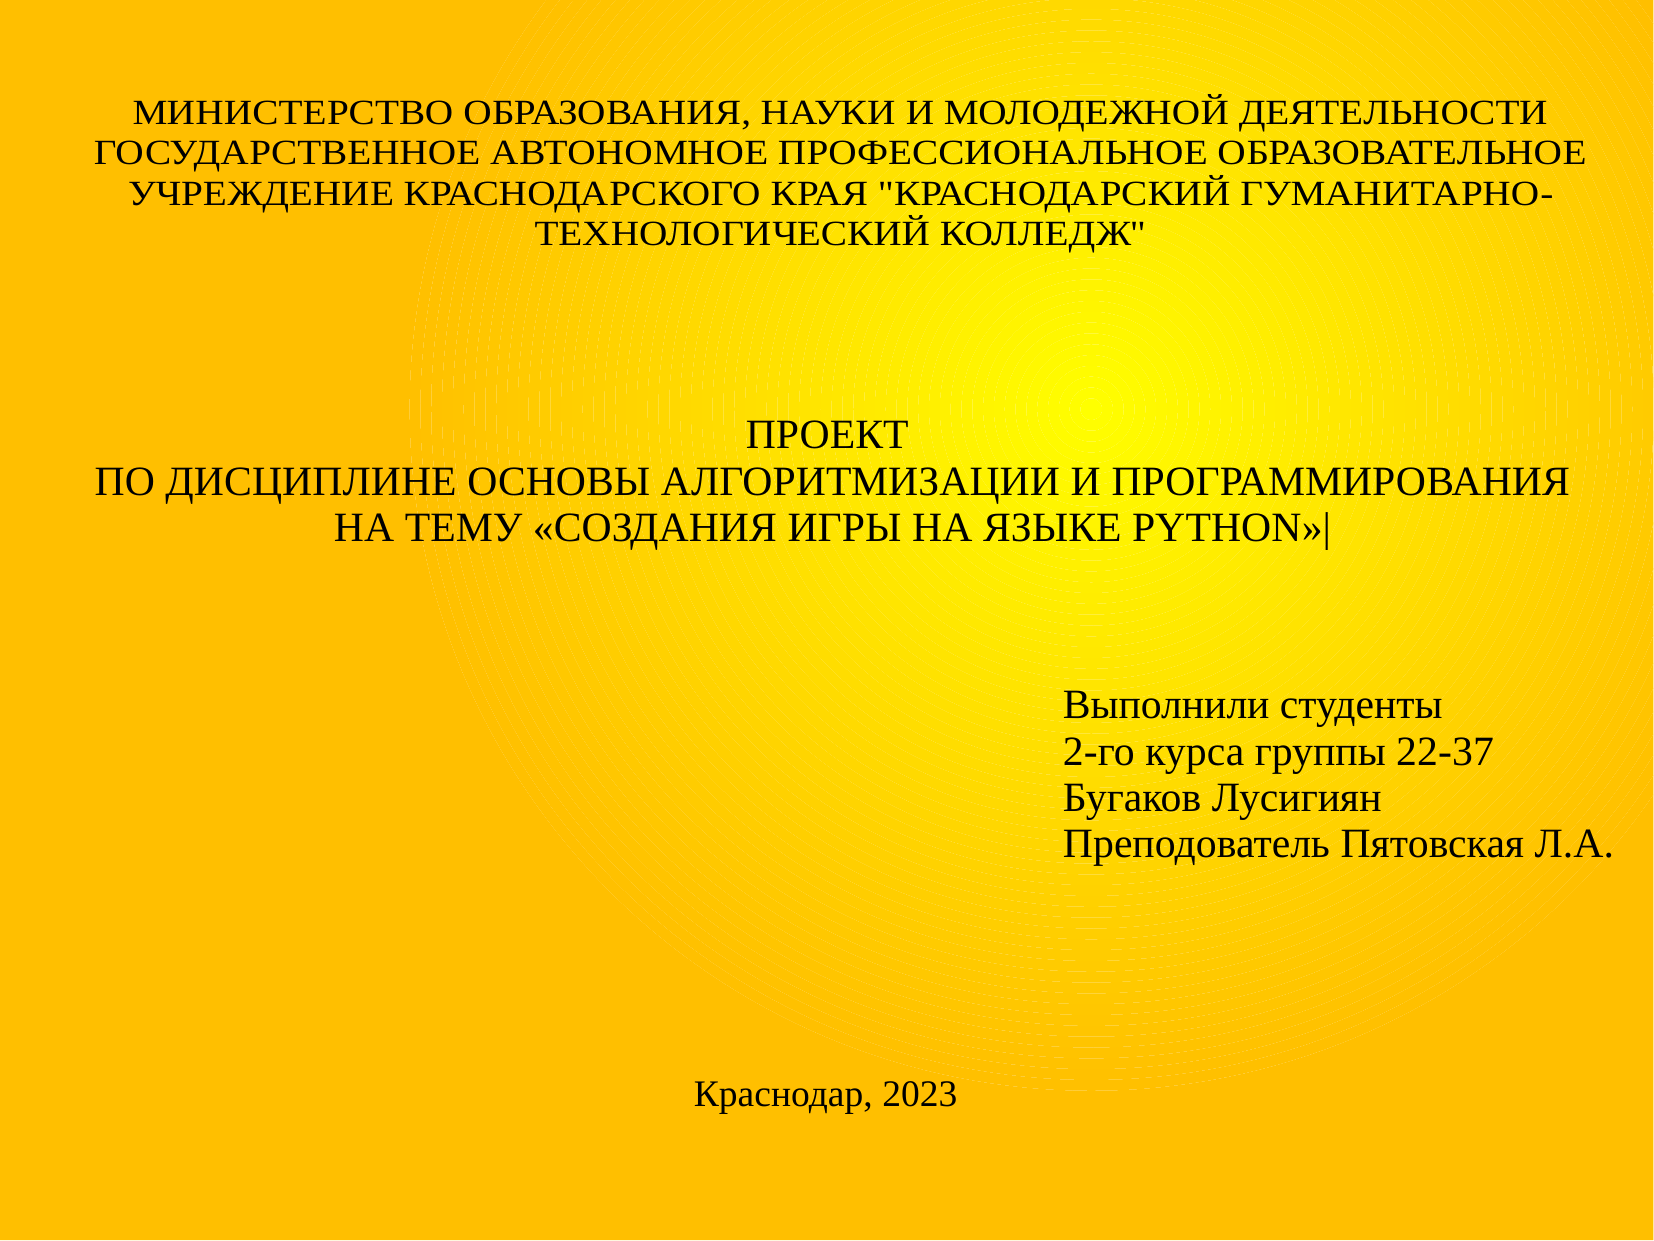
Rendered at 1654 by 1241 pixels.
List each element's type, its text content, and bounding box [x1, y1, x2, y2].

subtitle Выполнили студенты 2-го курса группы 22-37 Бугаков Лусигиян Преподователь Пятовская Л.А. [1062, 472, 1654, 1123]
text_box Краснодар, 2023 [679, 1065, 975, 1122]
title ПРОЕКТ ПО ДИСЦИПЛИНЕ ОСНОВЫ АЛГОРИТМИЗАЦИИ И ПРОГРАММИРОВАНИЯ НА ТЕМУ «СОЗДАНИЯ ИГРЫ НА ЯЗЫКЕ PYTHON»| [88, 354, 1577, 562]
chart [0, 59, 1595, 308]
